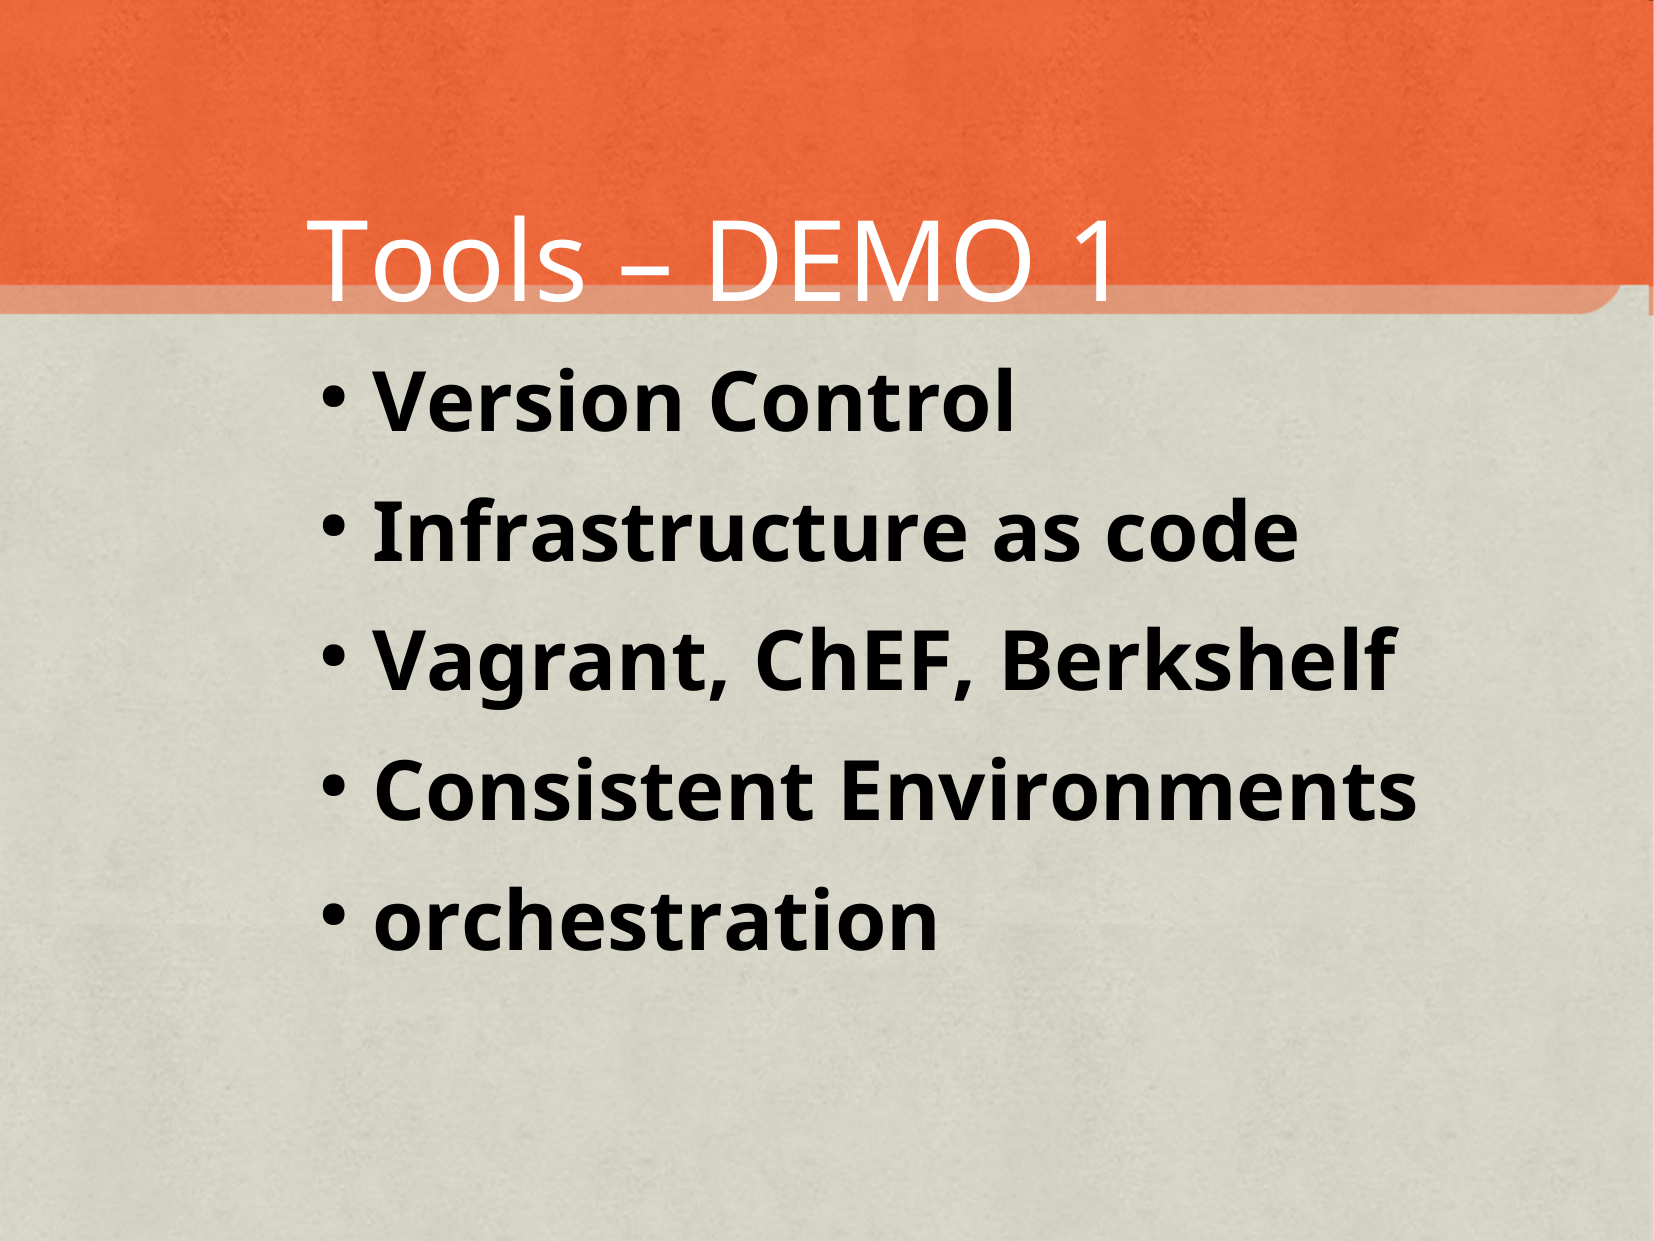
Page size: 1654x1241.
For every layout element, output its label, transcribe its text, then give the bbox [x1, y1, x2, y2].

list Version Control Infrastructure as code Vagrant, ChEF, Berkshelf Consistent Environments orchestration [301, 348, 1588, 1068]
title Tools – DEMO 1 [306, 189, 1654, 317]
picture [0, 0, 1654, 1241]
